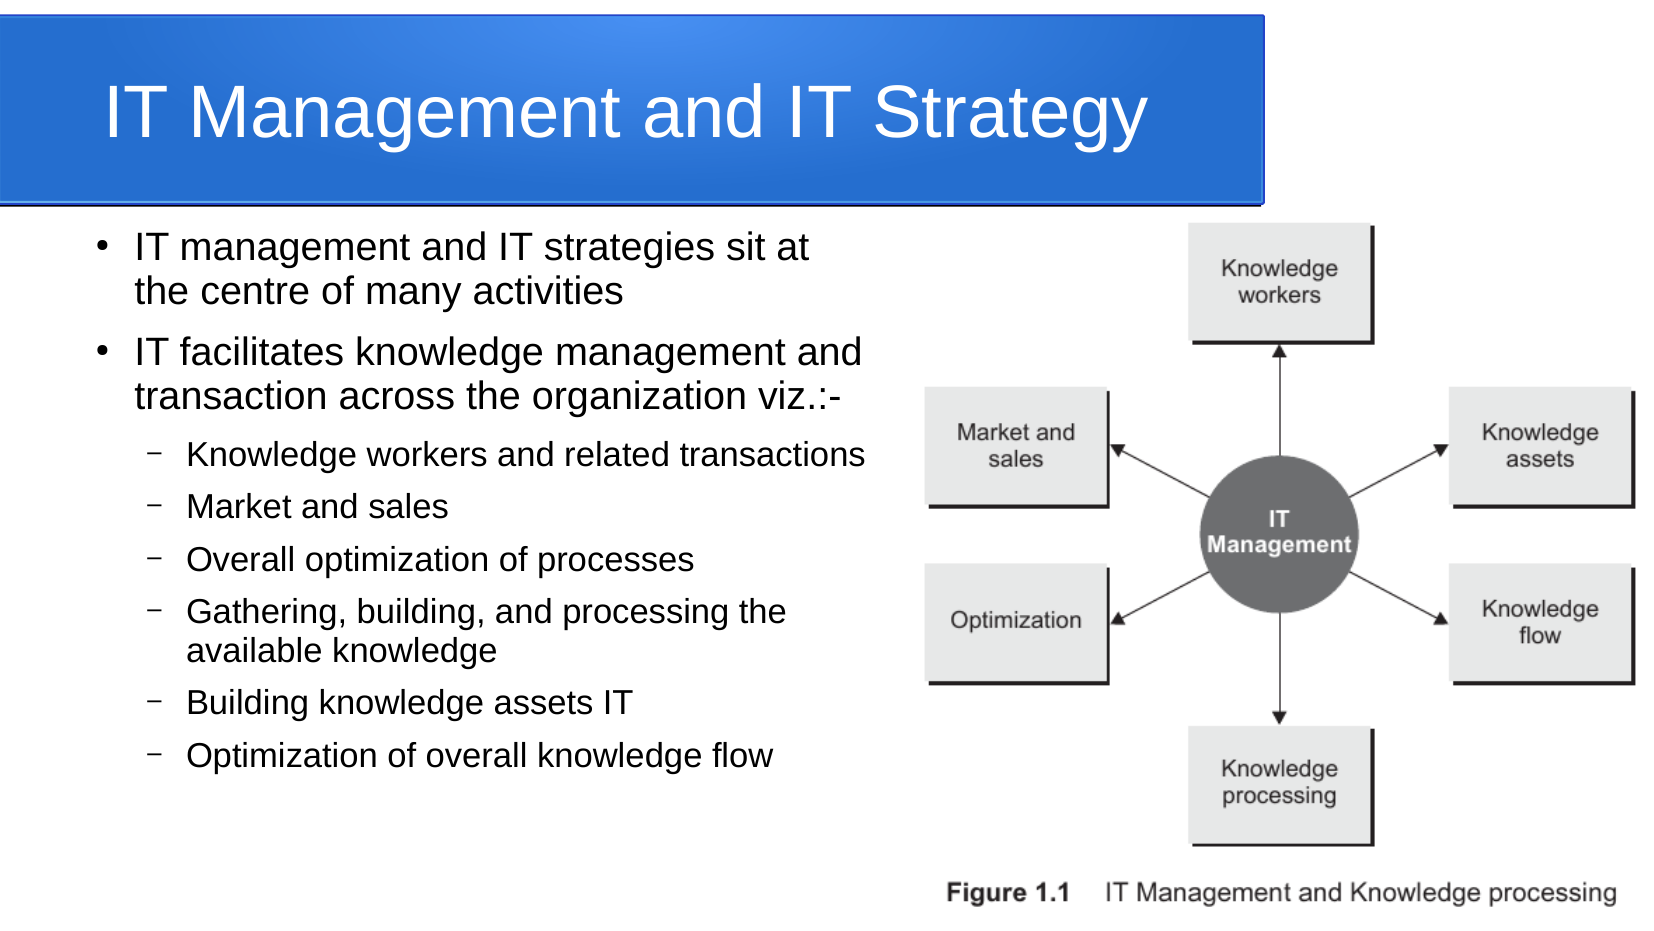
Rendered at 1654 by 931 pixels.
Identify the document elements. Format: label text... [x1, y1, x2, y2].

list IT management and IT strategies sit at the centre of many activities IT facilitates knowledge management and transaction across the organization viz.:- Knowledge workers and related transactions Market and sales Overall optimization of processes Gathering, building, and processing the available knowledge Building knowledge assets IT Optimization of overall knowledge flow [82, 224, 871, 856]
title IT Management and IT Strategy [82, 35, 1235, 189]
picture [915, 216, 1644, 921]
